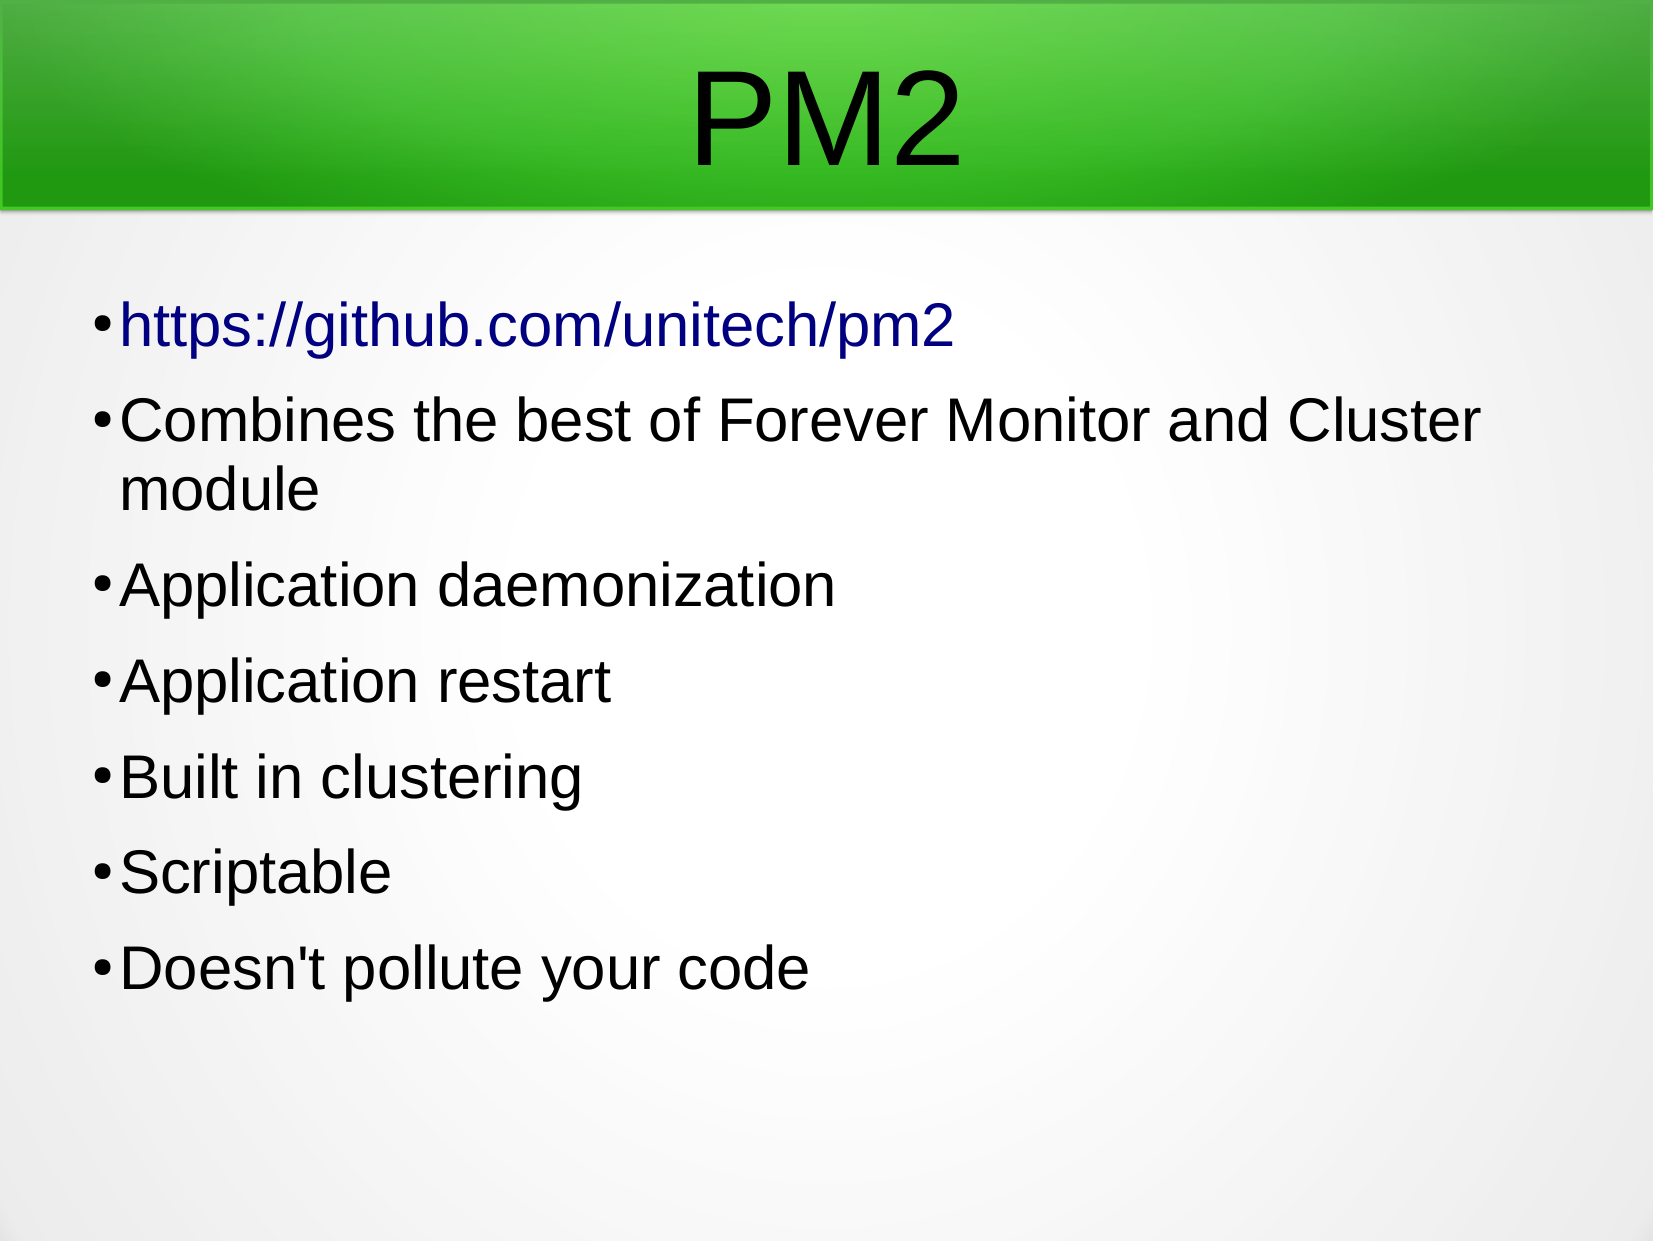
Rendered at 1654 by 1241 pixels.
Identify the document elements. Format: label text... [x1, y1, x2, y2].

list https://github.com/unitech/pm2 Combines the best of Forever Monitor and Cluster module Application daemonization Application restart Built in clustering Scriptable Doesn't pollute your code [82, 290, 1571, 1010]
title PM2 [82, 42, 1571, 195]
